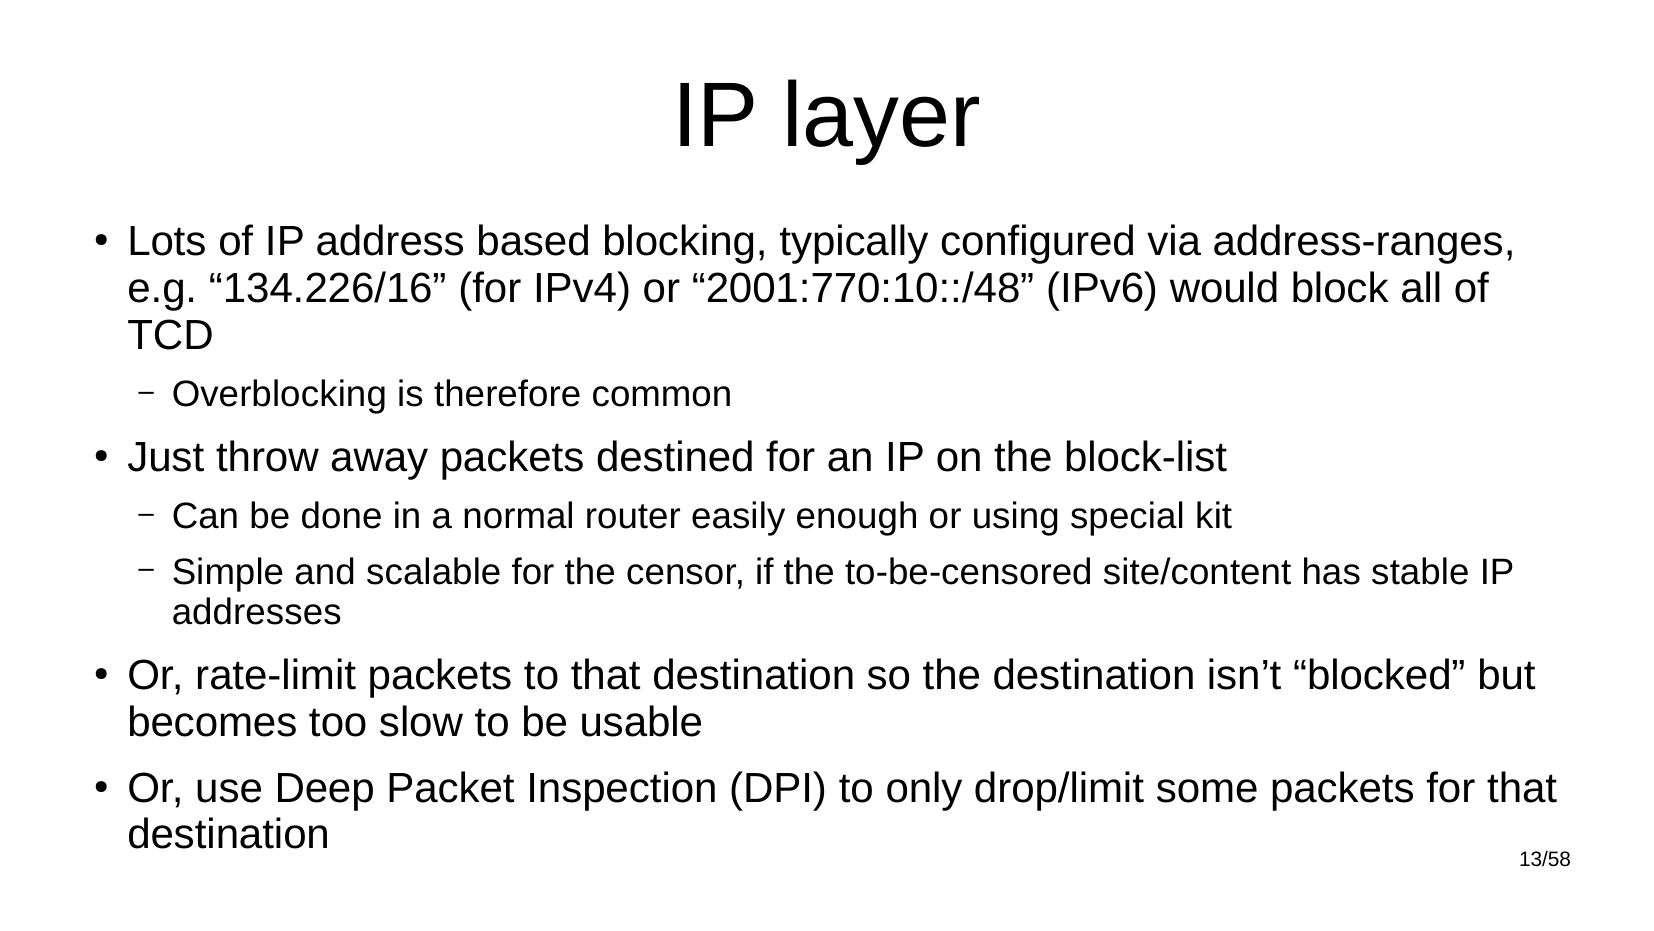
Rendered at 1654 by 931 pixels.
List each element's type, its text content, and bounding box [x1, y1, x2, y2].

list Lots of IP address based blocking, typically configured via address-ranges, e.g. “134.226/16” (for IPv4) or “2001:770:10::/48” (IPv6) would block all of TCD Overblocking is therefore common Just throw away packets destined for an IP on the block-list Can be done in a normal router easily enough or using special kit Simple and scalable for the censor, if the to-be-censored site/content has stable IP addresses Or, rate-limit packets to that destination so the destination isn’t “blocked” but becomes too slow to be usable Or, use Deep Packet Inspection (DPI) to only drop/limit some packets for that destination [82, 217, 1571, 863]
title IP layer [82, 37, 1571, 193]
